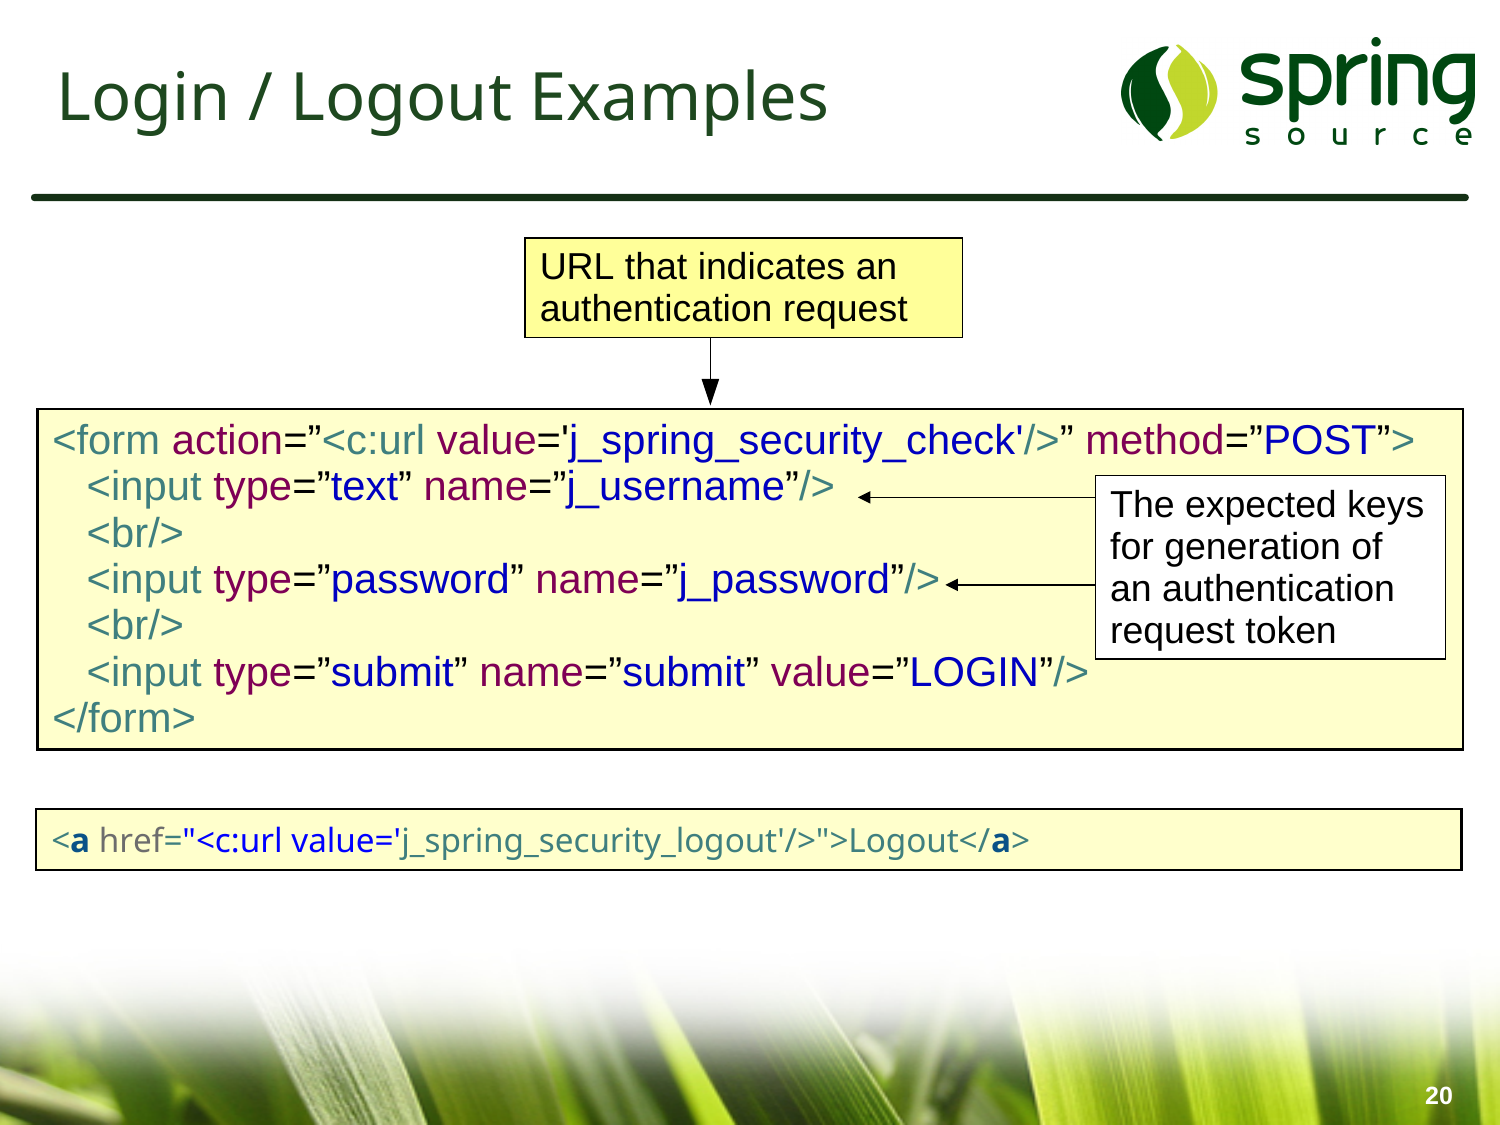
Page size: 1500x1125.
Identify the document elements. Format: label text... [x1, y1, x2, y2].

title Login / Logout Examples [56, 14, 1089, 176]
text_box The expected keys for generation of an authentication request token [1095, 475, 1446, 659]
text_box <a href="<c:url value='j_spring_security_logout'/>">Logout</a> [36, 809, 1462, 870]
picture [1121, 37, 1475, 145]
text_box <form action=”<c:url value='j_spring_security_check'/>” method=”POST”> <input type=”text” name=”j_username”/> <br/> <input type=”password” name=”j_password”/> <br/> <input type=”submit” name=”submit” value=”LOGIN”/> </form> [37, 408, 1463, 750]
picture [0, 944, 1500, 1125]
text_box URL that indicates an authentication request [525, 238, 963, 338]
